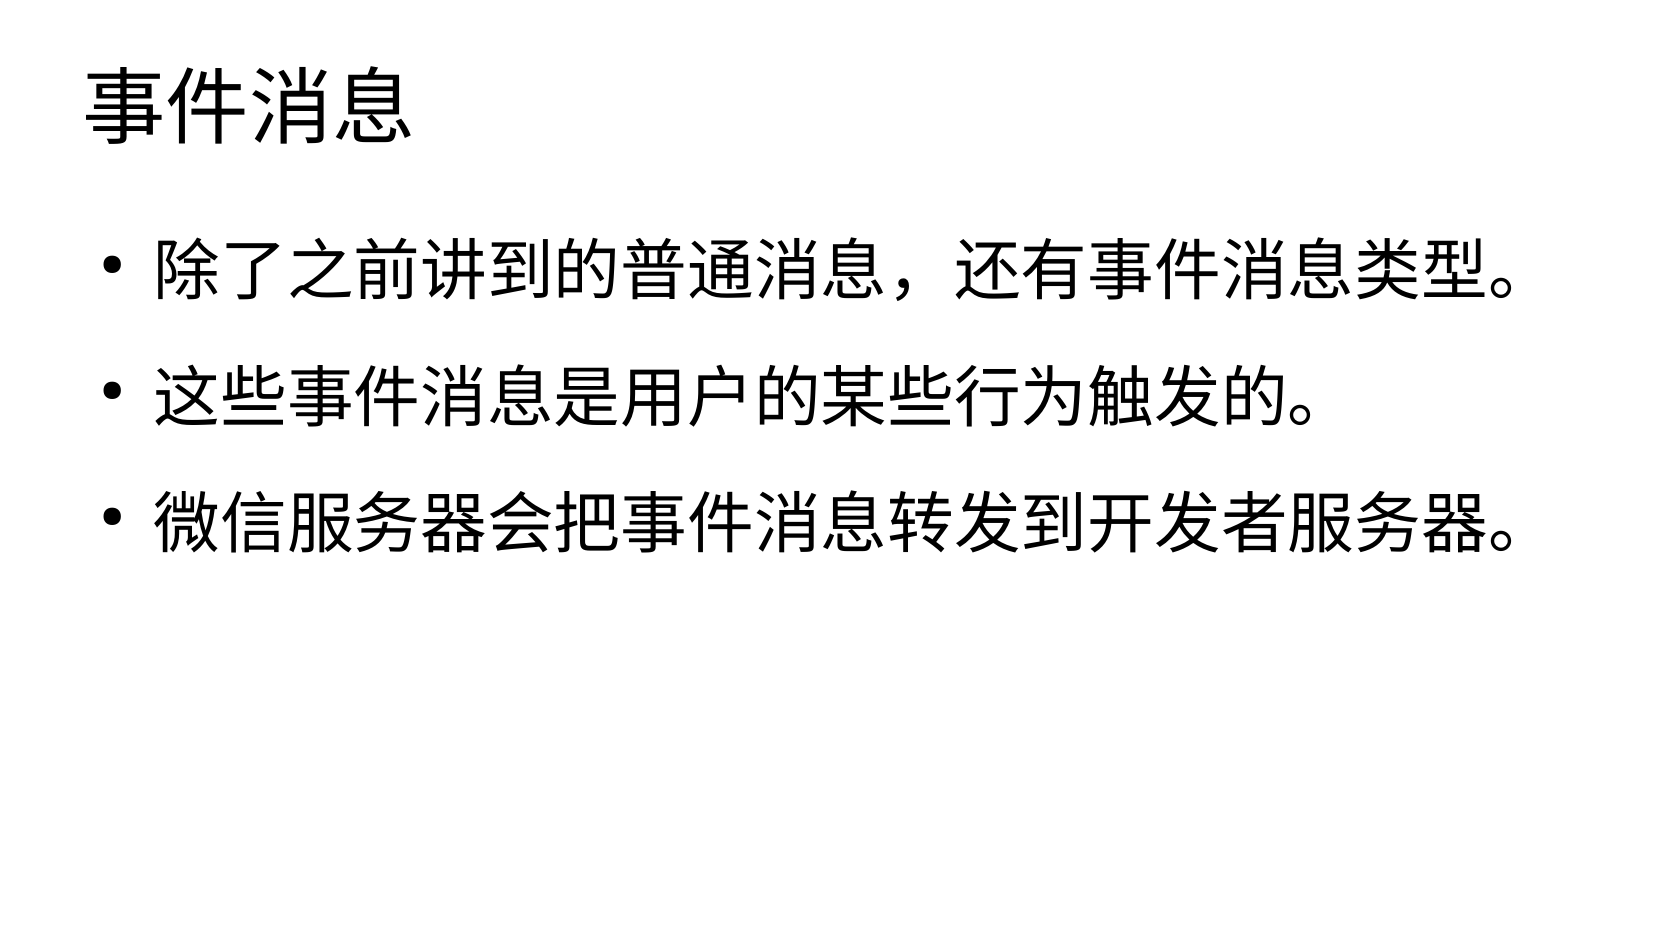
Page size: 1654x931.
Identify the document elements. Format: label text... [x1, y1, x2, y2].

list 除了之前讲到的普通消息，还有事件消息类型。 这些事件消息是用户的某些行为触发的。 微信服务器会把事件消息转发到开发者服务器。 [82, 217, 1571, 875]
title 事件消息 [82, 37, 1571, 166]
